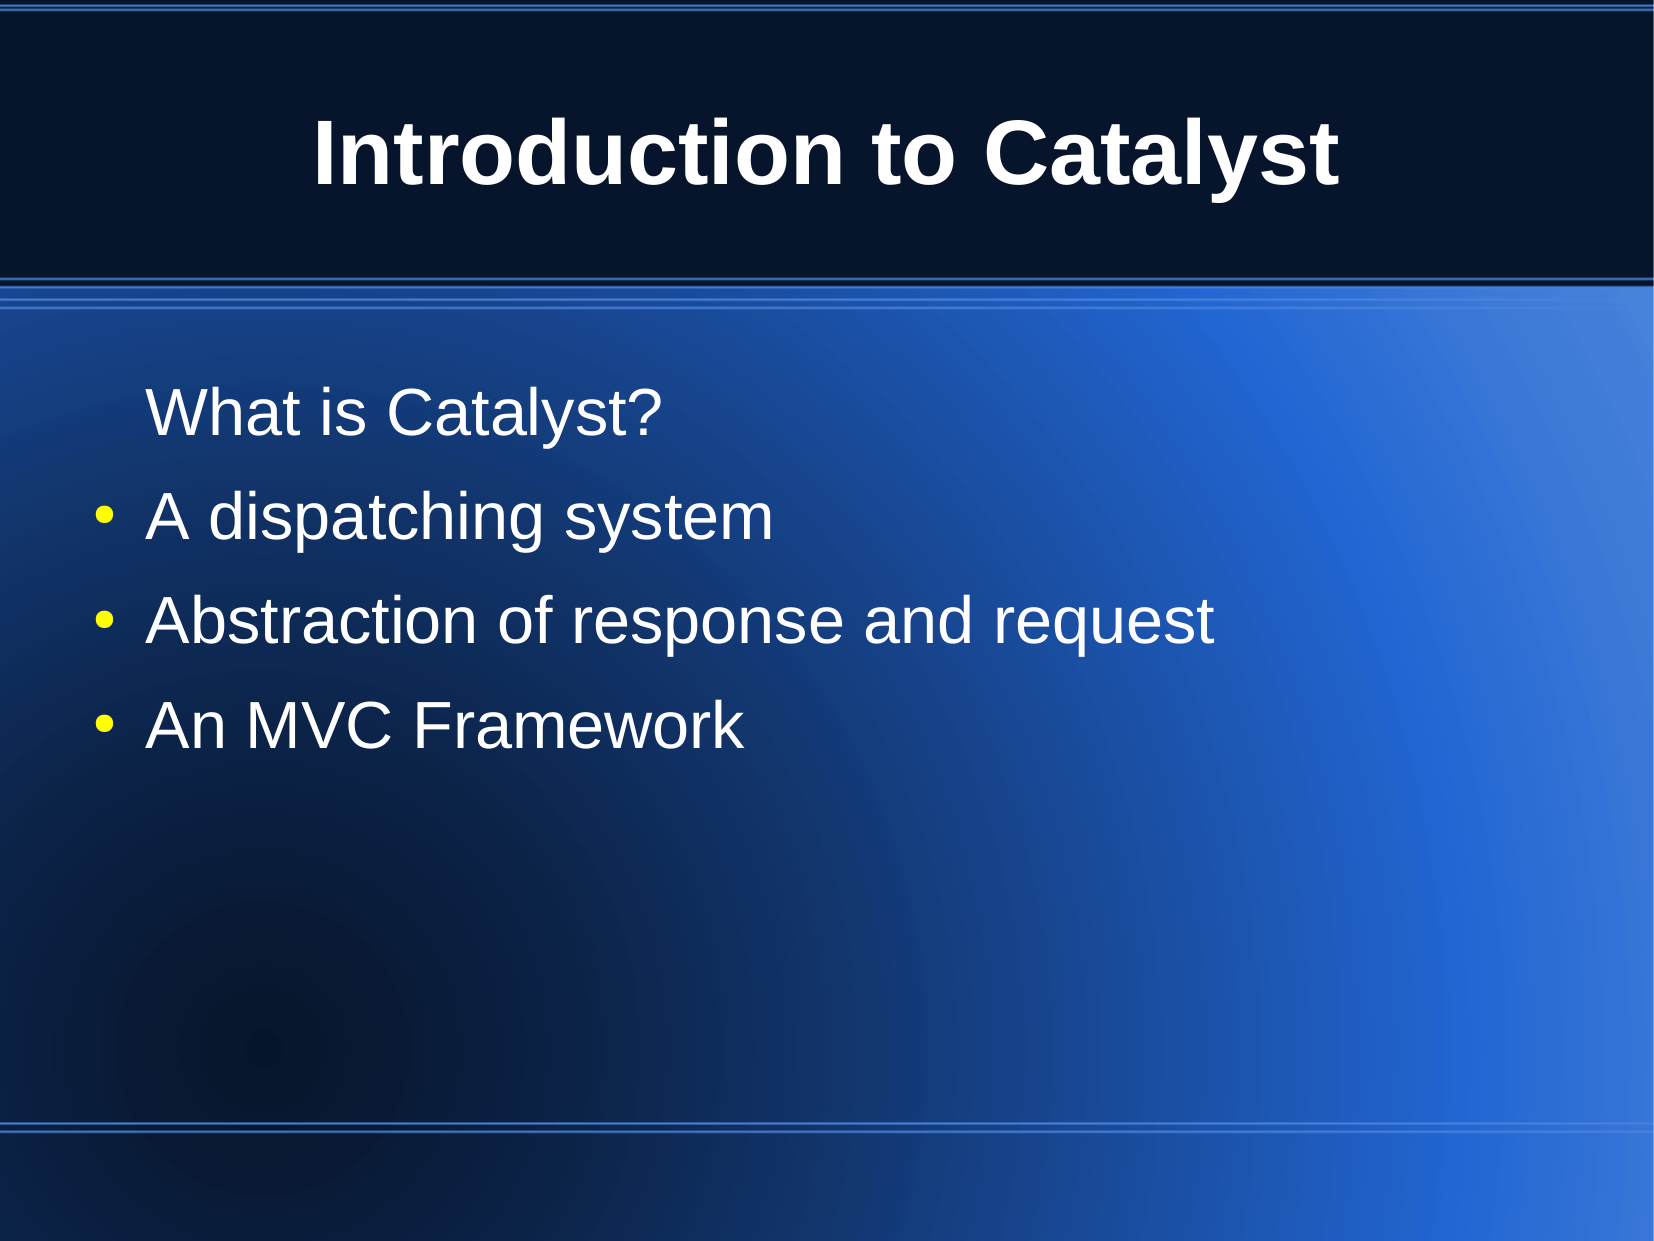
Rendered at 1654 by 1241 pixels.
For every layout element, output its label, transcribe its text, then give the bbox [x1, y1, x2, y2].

picture [0, 0, 1654, 1241]
list What is Catalyst? A dispatching system Abstraction of response and request An MVC Framework [75, 375, 1564, 1077]
title Introduction to Catalyst [82, 49, 1571, 257]
